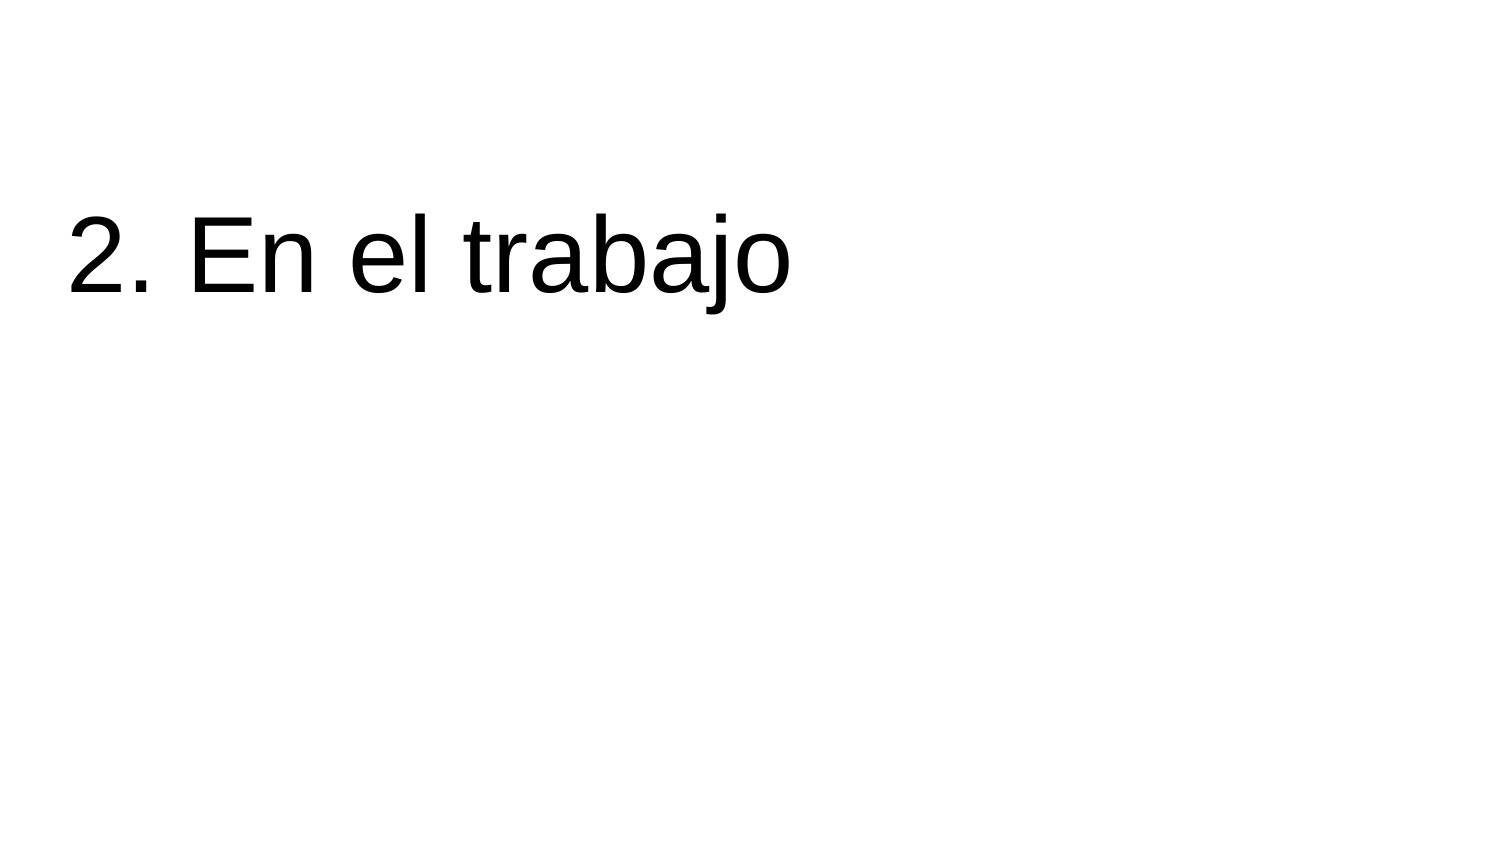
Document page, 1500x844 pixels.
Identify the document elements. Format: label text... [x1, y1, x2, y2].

title 2. En el trabajo [51, 122, 1449, 459]
